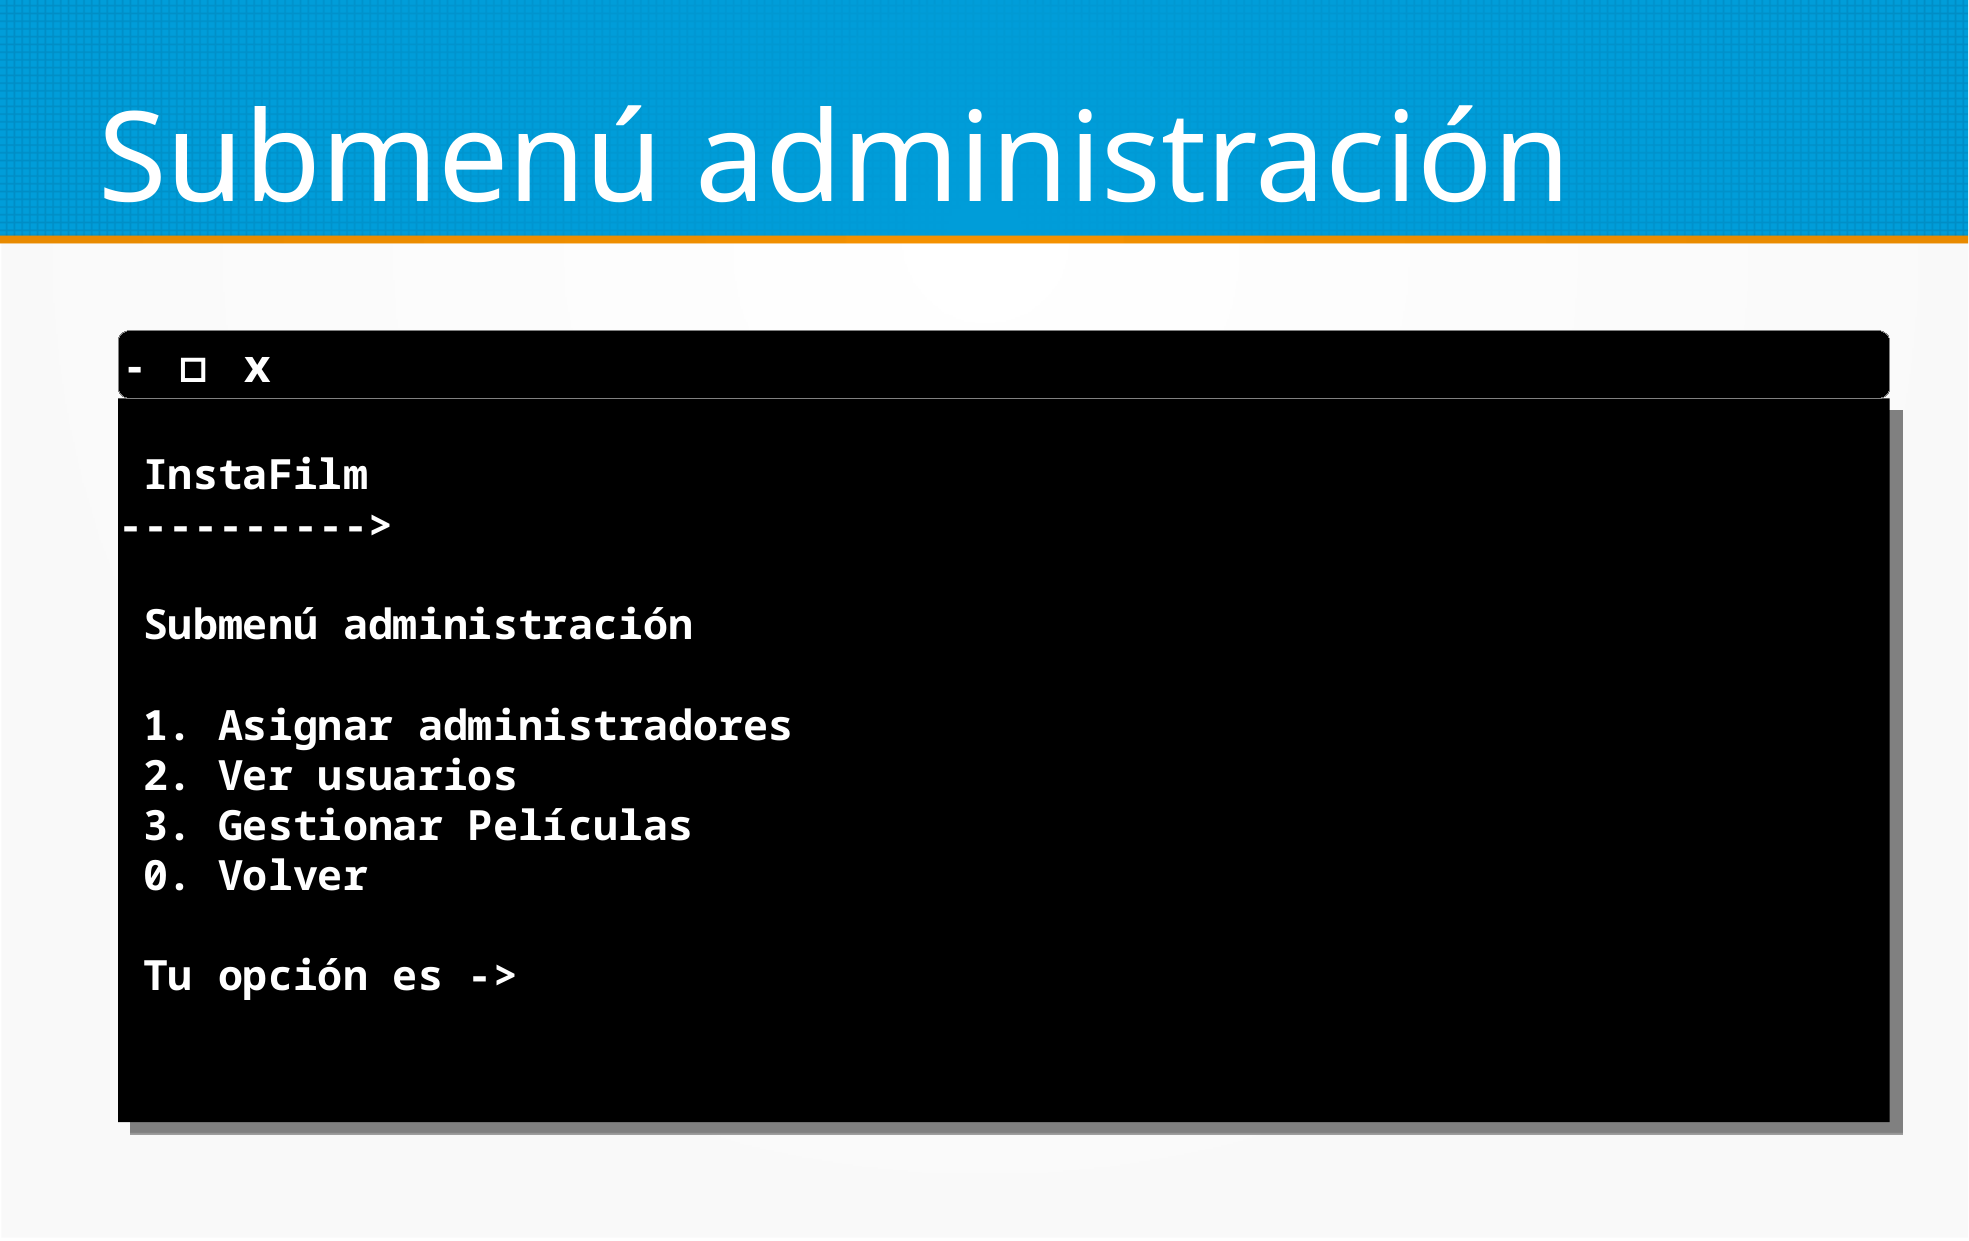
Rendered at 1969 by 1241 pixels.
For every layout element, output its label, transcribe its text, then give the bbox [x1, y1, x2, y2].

text_box - □ x [118, 330, 1890, 399]
text_box InstaFilm ----------> Submenú administración 1. Asignar administradores 2. Ver usuarios 3. Gestionar Películas 0. Volver Tu opción es -> [118, 398, 1890, 1123]
title Submenú administración [98, 19, 1870, 227]
